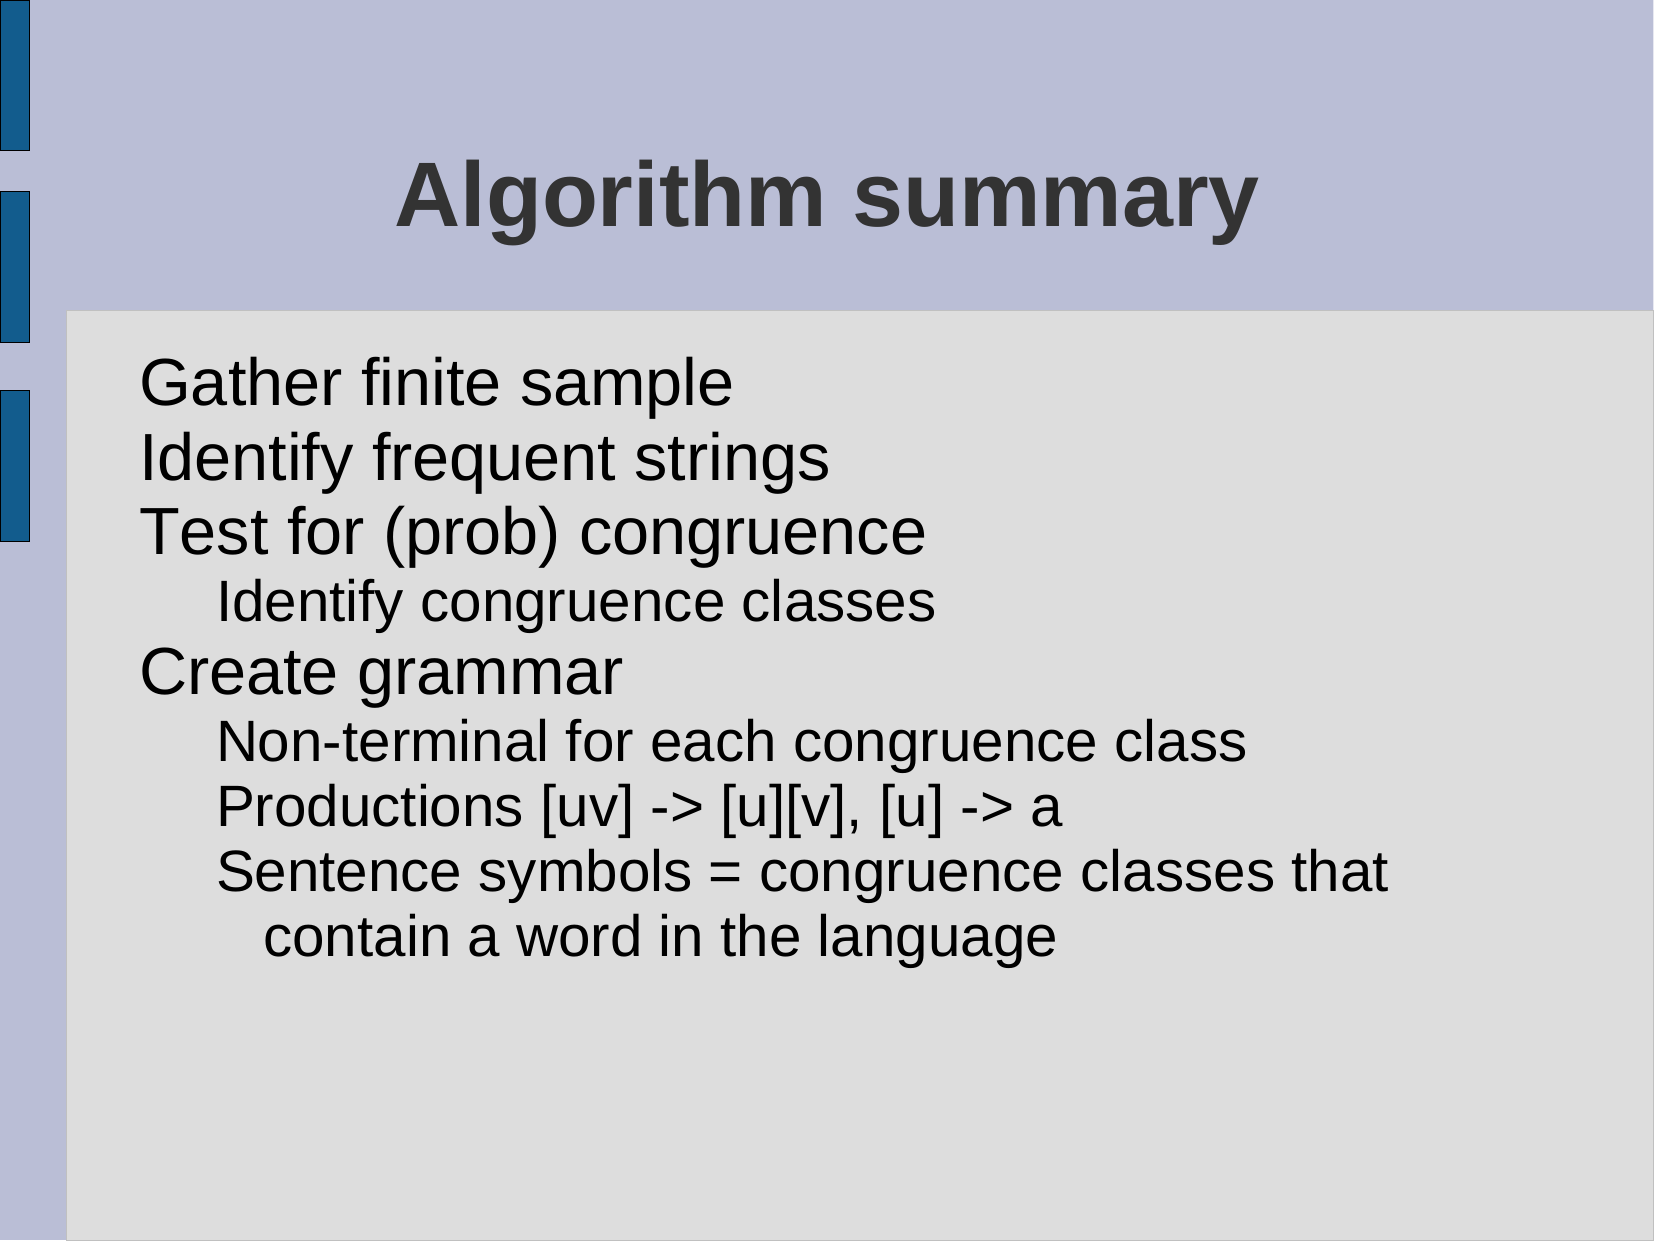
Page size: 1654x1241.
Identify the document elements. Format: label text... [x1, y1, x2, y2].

title Algorithm summary [121, 91, 1534, 299]
list Gather finite sample Identify frequent strings Test for (prob) congruence Identify congruence classes Create grammar Non-terminal for each congruence class Productions [uv] -> [u][v], [u] -> a Sentence symbols = congruence classes that contain a word in the language [121, 344, 1534, 1127]
